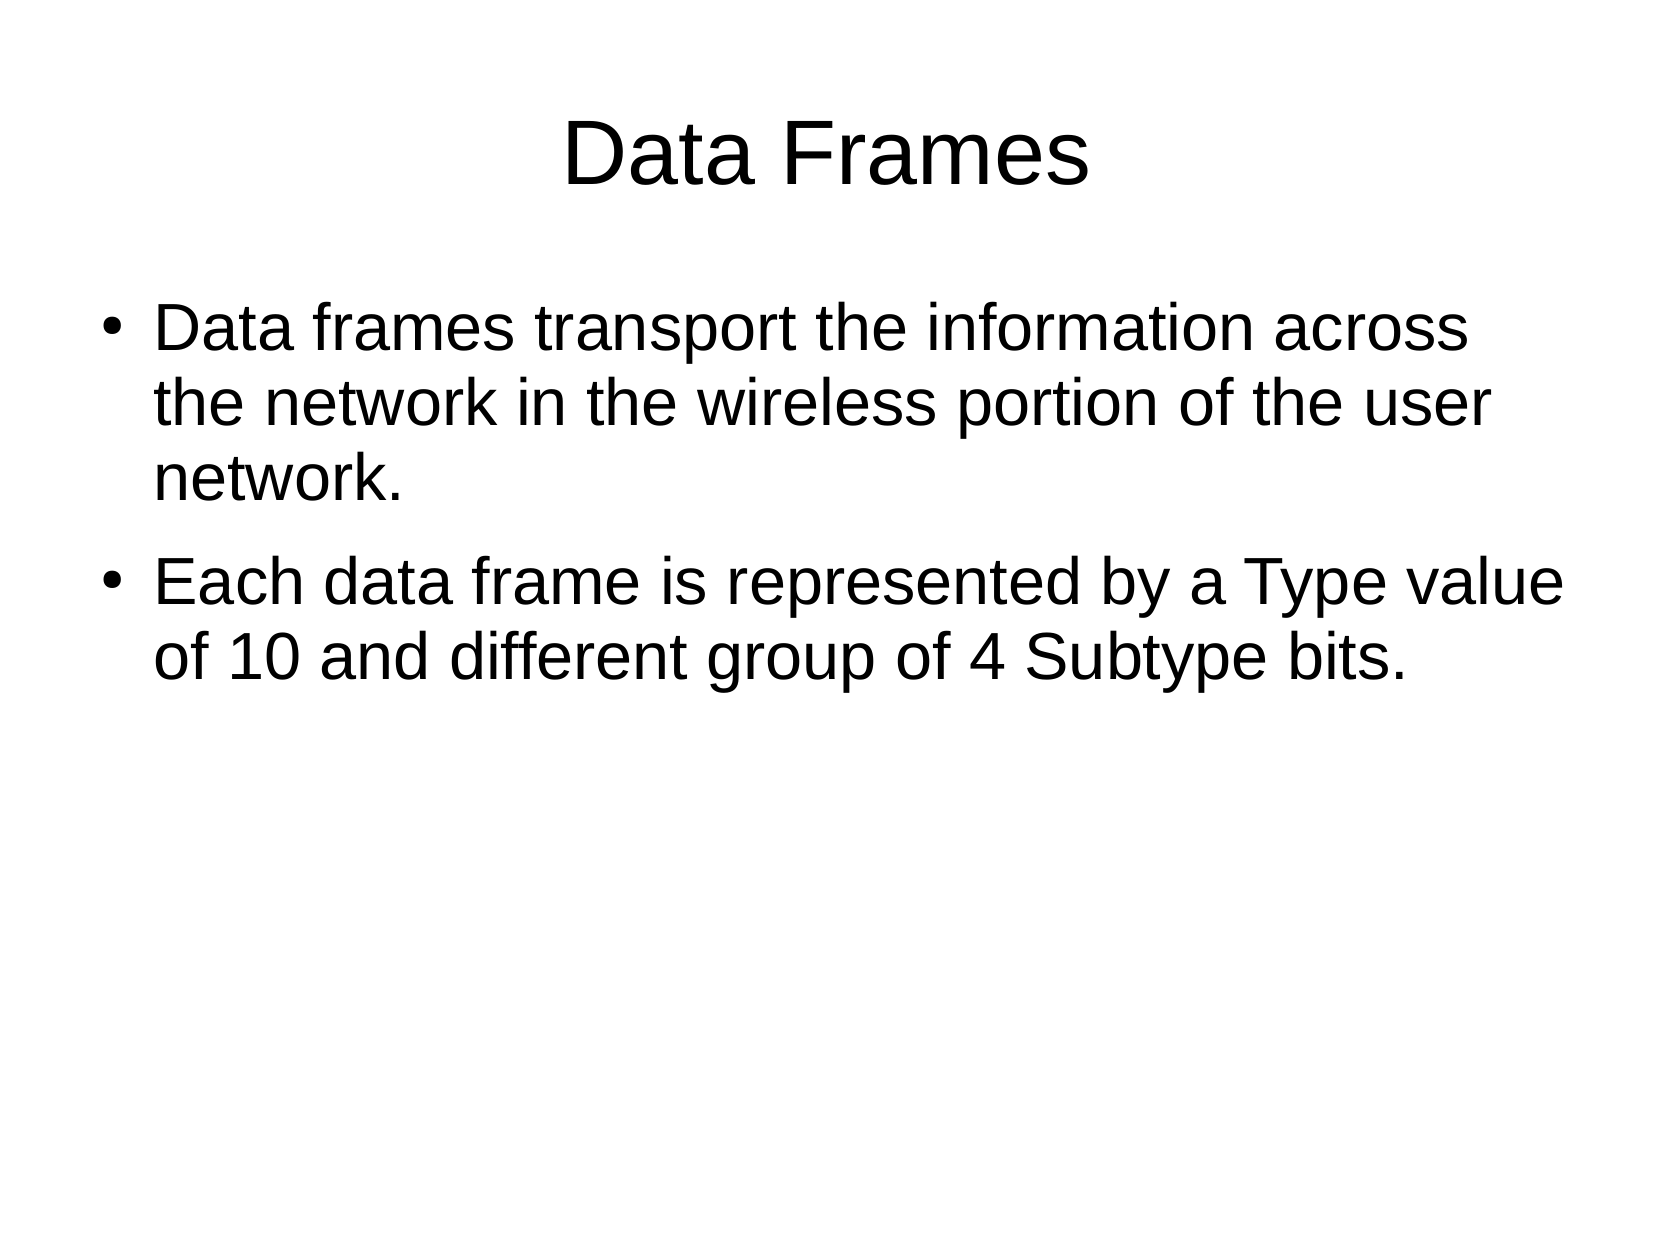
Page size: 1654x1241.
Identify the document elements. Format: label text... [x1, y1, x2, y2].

list Data frames transport the information across the network in the wireless portion of the user network. Each data frame is represented by a Type value of 10 and different group of 4 Subtype bits. [82, 290, 1571, 1010]
title Data Frames [82, 49, 1571, 257]
